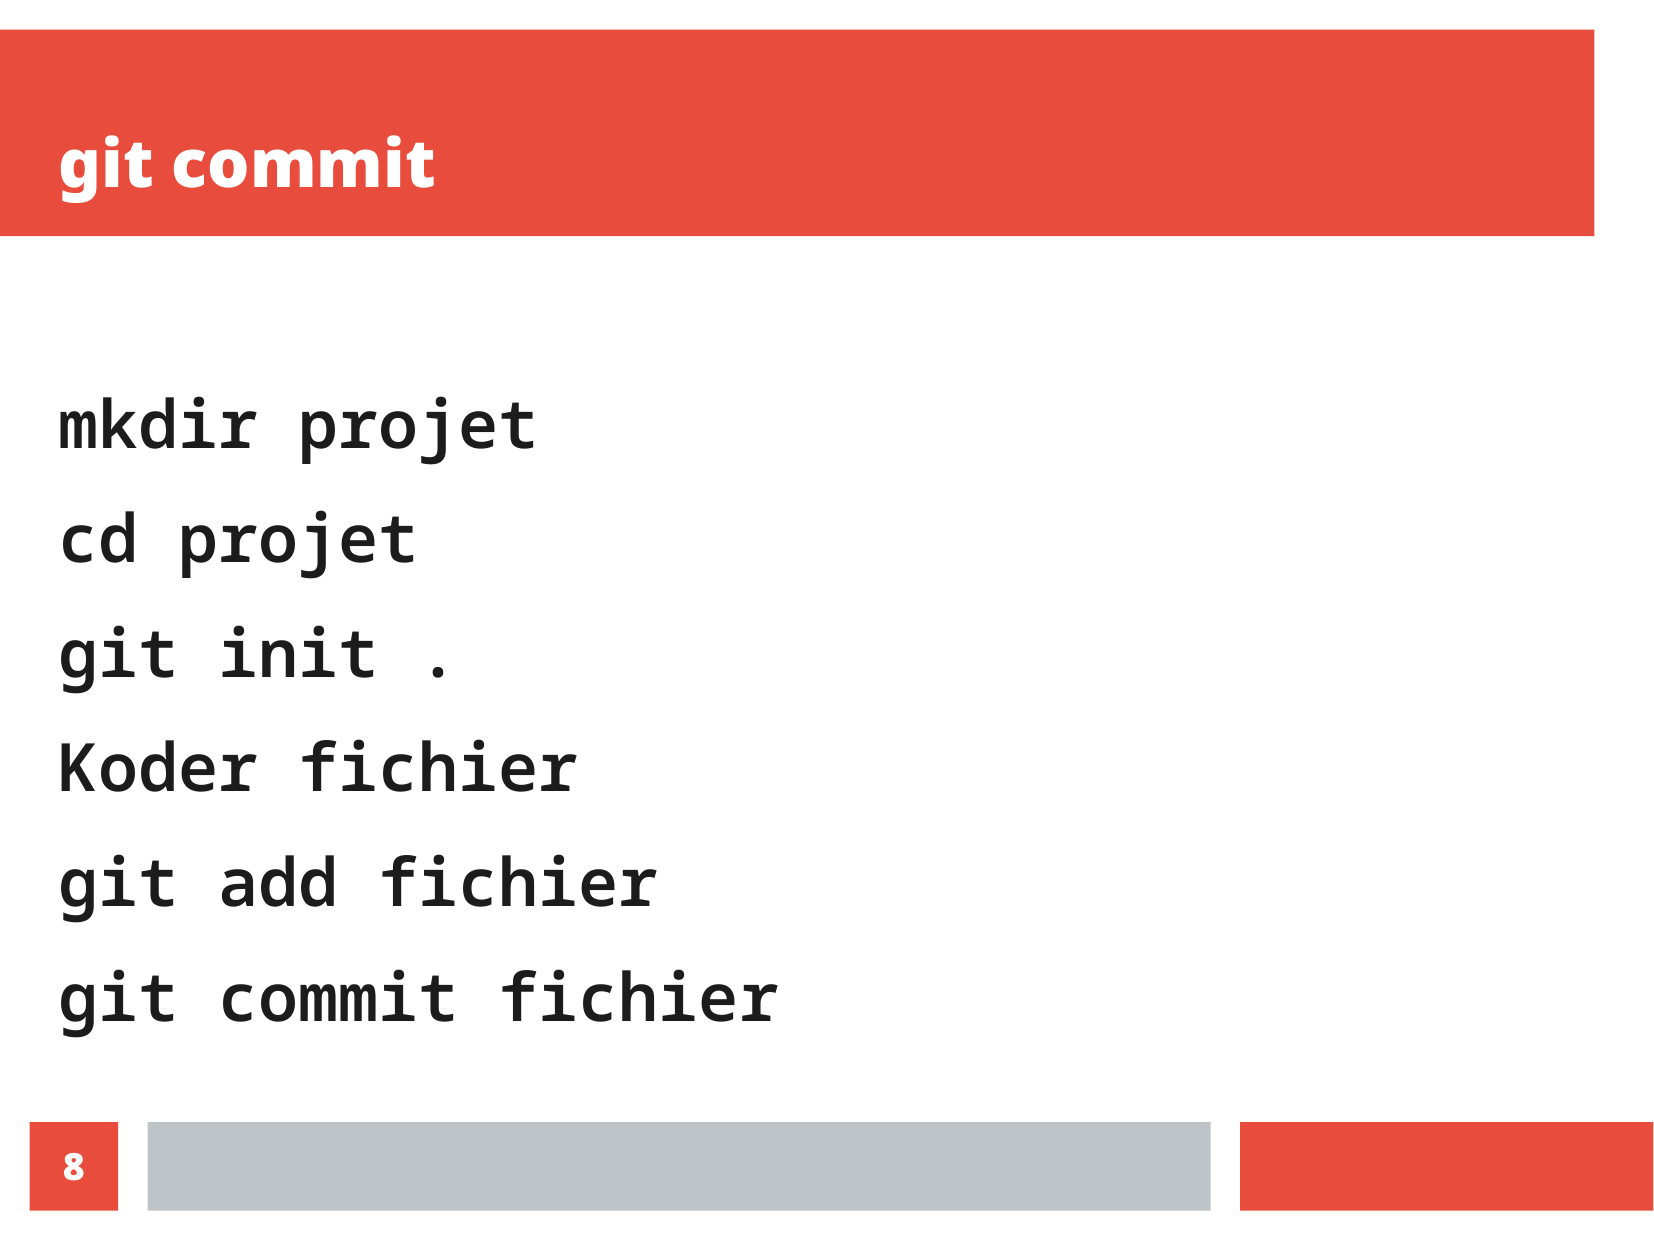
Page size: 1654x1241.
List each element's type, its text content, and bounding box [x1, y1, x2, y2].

title git commit [59, 59, 1595, 207]
list mkdir projet cd projet git init . Koder fichier git add fichier git commit fichier [59, 324, 1565, 1093]
